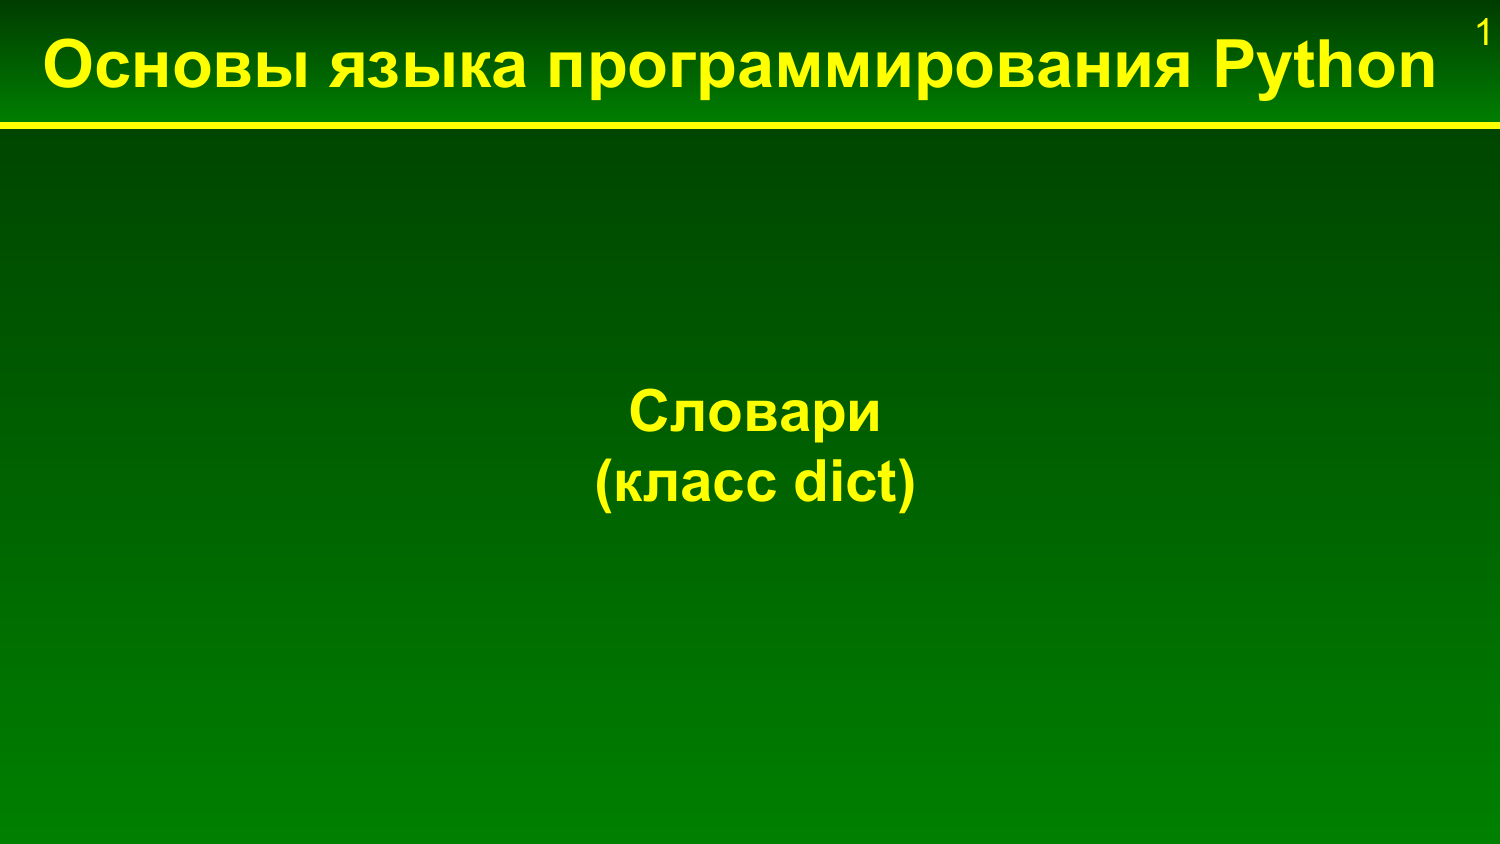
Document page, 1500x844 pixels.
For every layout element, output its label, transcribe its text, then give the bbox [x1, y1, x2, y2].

text_box Словари (класс dict) [35, 383, 1477, 502]
text_box Основы языка программирования Python [17, 13, 1465, 109]
